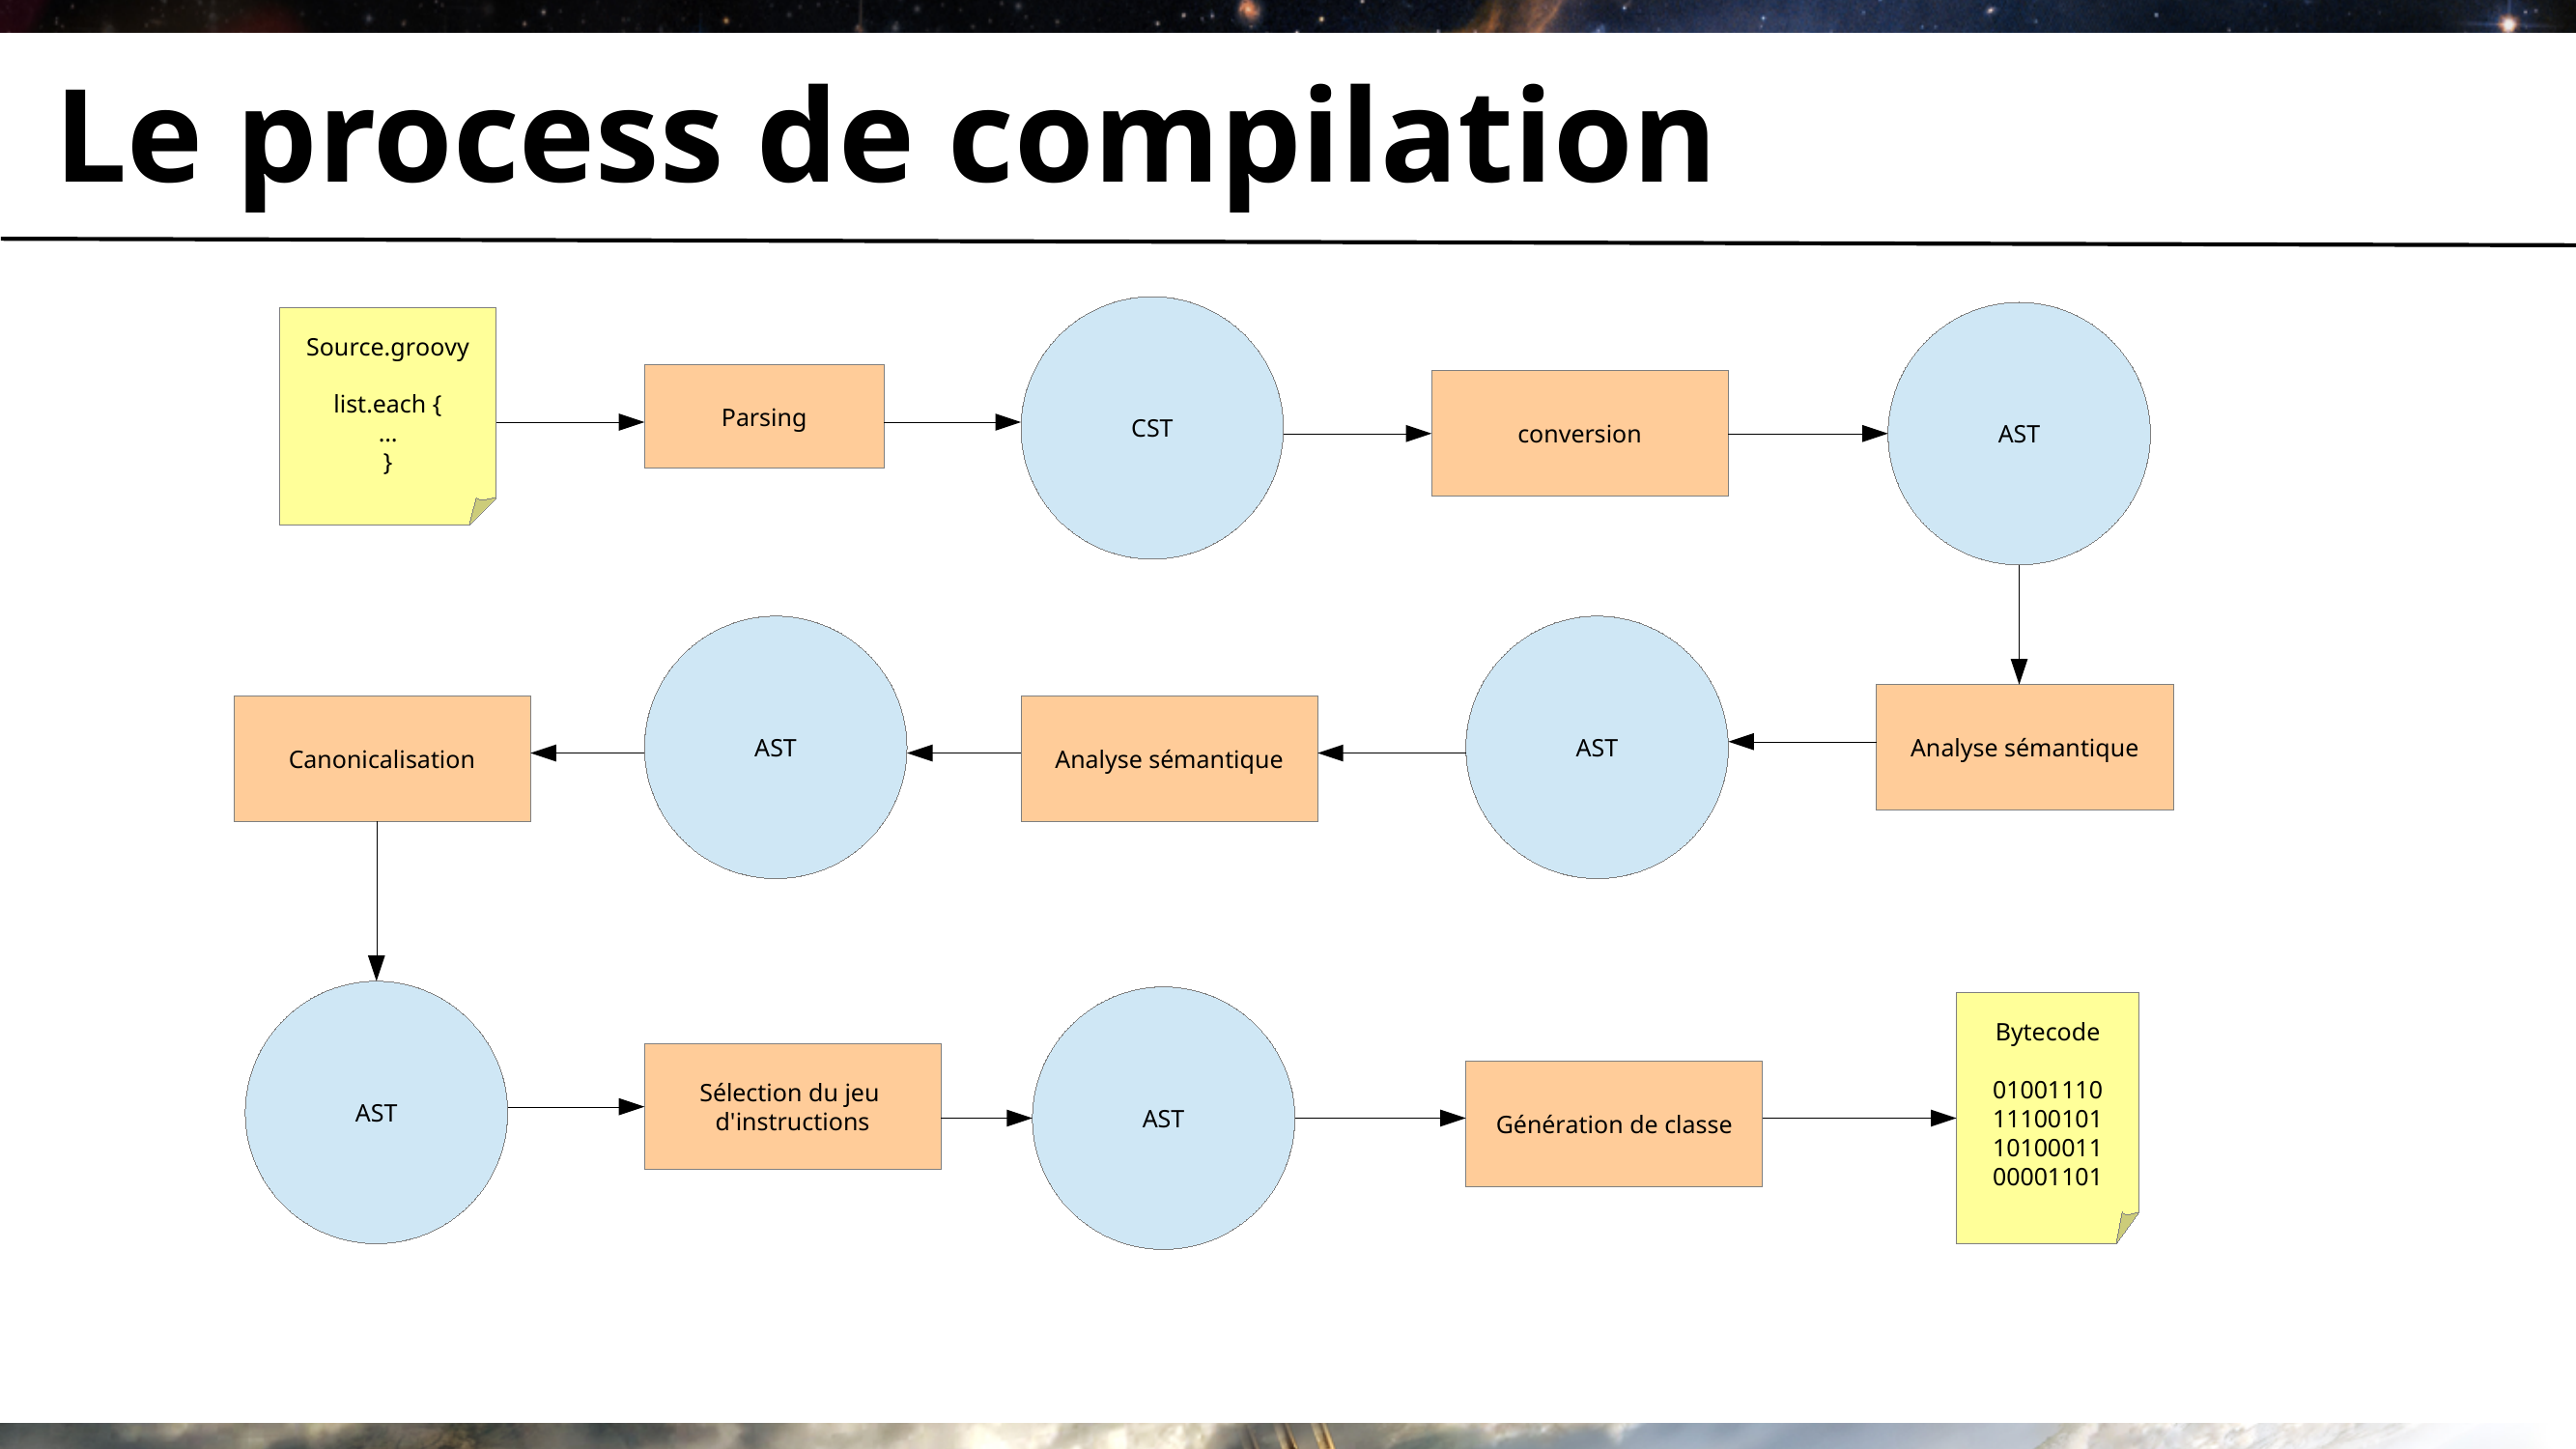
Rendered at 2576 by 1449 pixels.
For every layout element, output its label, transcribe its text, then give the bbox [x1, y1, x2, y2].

text_box Génération de classe [1465, 1061, 1763, 1187]
text_box AST [1887, 301, 2151, 565]
picture [0, 0, 2576, 33]
text_box Bytecode 01001110 11100101 10100011 00001101 [1956, 992, 2139, 1244]
text_box AST [644, 615, 908, 879]
picture [0, 1423, 2576, 1449]
text_box AST [1032, 986, 1295, 1250]
title Le process de compilation [45, 12, 2528, 250]
text_box Analyse sémantique [1876, 684, 2174, 810]
text_box AST [244, 980, 508, 1244]
text_box conversion [1431, 370, 1729, 497]
text_box Parsing [644, 364, 885, 469]
text_box Canonicalisation [234, 696, 531, 822]
text_box Sélection du jeu d'instructions [644, 1043, 942, 1170]
text_box Source.groovy list.each { … } [279, 307, 496, 526]
text_box Analyse sémantique [1021, 696, 1318, 822]
text_box AST [1465, 615, 1729, 879]
text_box CST [1021, 297, 1284, 559]
